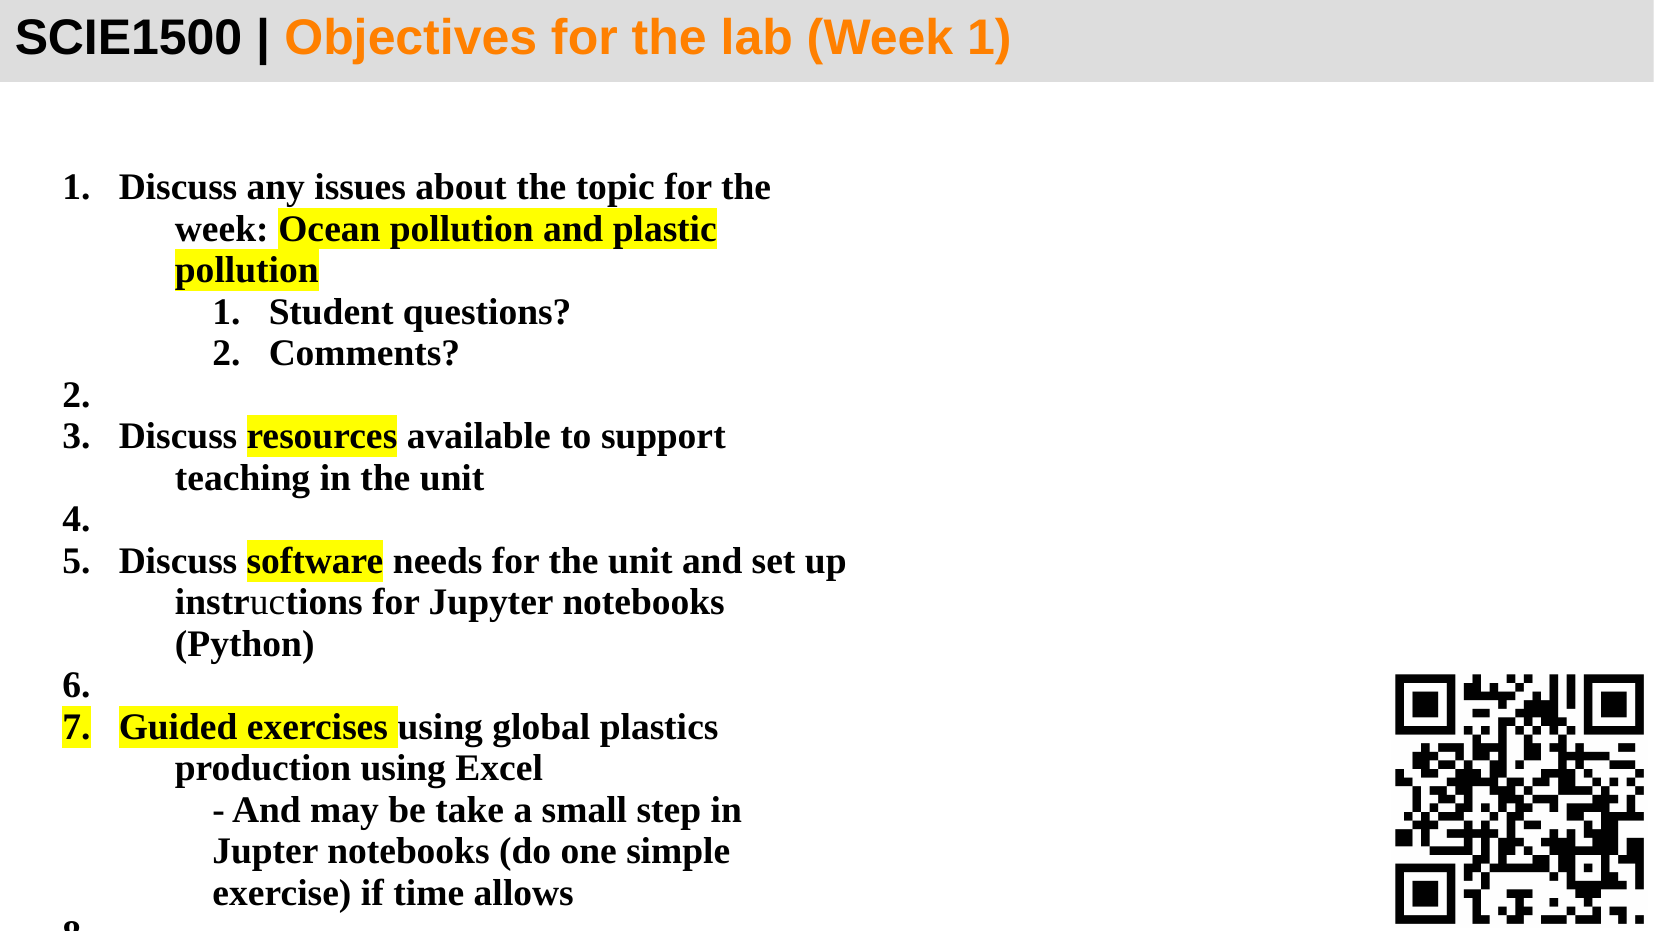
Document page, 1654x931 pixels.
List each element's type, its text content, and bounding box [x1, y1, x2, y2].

text_box [0, 0, 1654, 83]
text_box Discuss any issues about the topic for the week: Ocean pollution and plastic pollution Student questions? Comments? Discuss resources available to support teaching in the unit Discuss software needs for the unit and set up instructions for Jupyter notebooks (Python) Guided exercises using global plastics production using Excel - And may be take a small step in Jupter notebooks (do one simple exercise) if time allows [47, 158, 871, 929]
picture [1391, 670, 1648, 928]
text_box SCIE1500 | Objectives for the lab (Week 1) [0, 2, 1037, 76]
